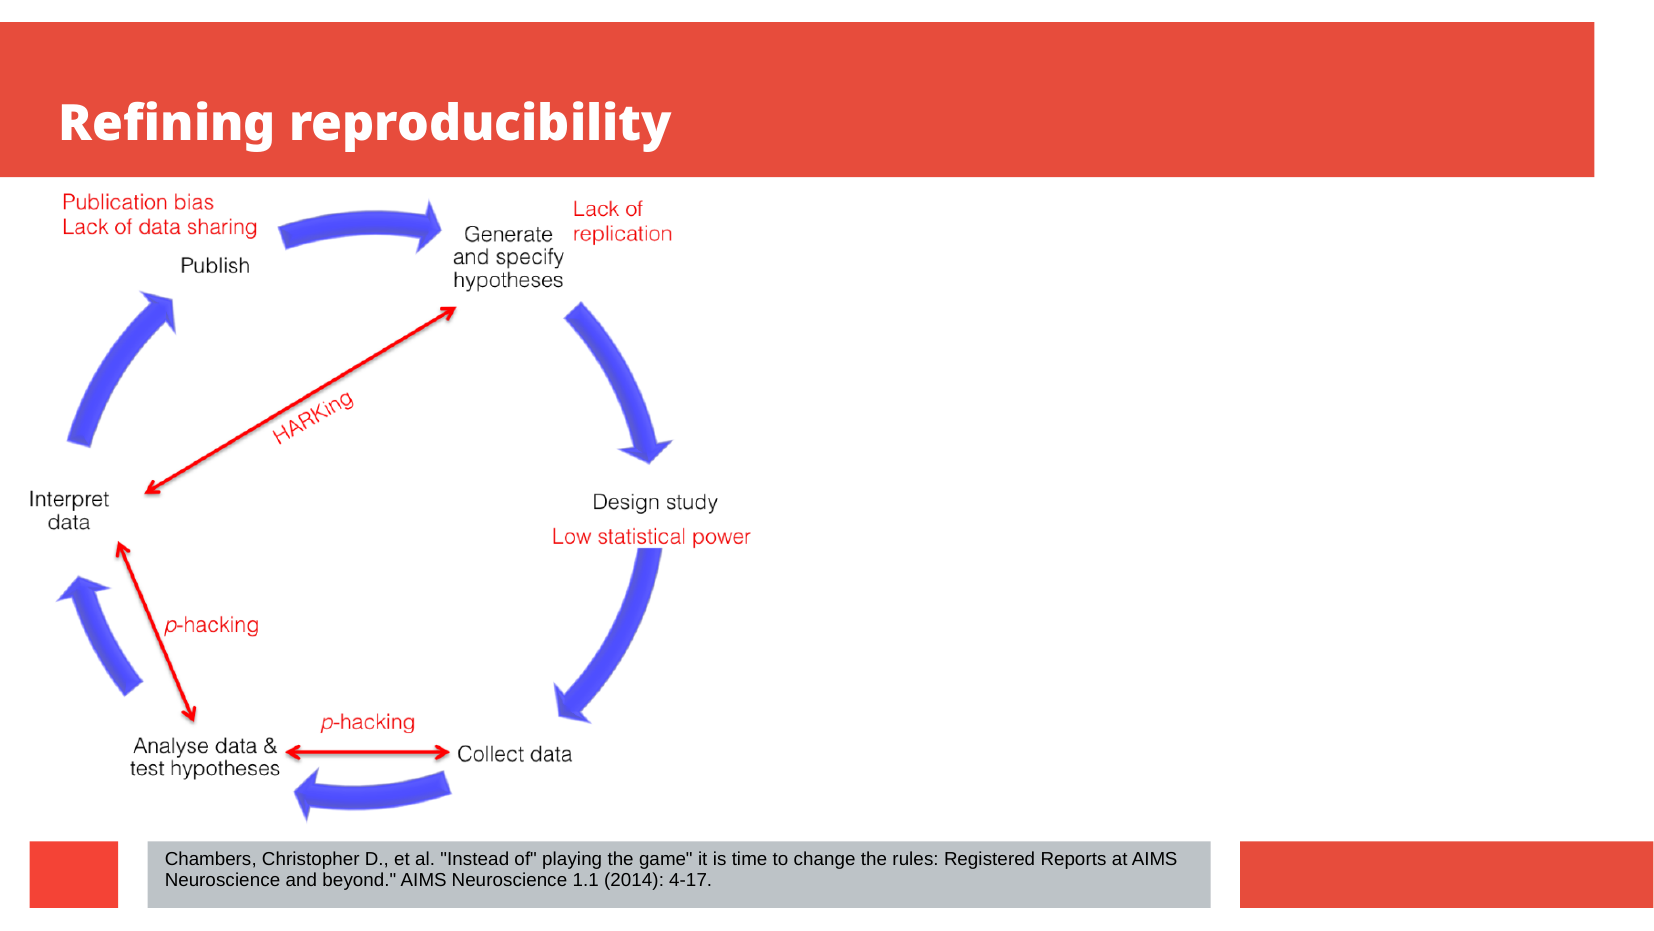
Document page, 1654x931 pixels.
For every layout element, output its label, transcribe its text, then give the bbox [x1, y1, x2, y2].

title Refining reproducibility [59, 44, 1595, 156]
text_box Chambers, Christopher D., et al. "Instead of" playing the game" it is time to change the rules: Registered Reports at AIMS Neuroscience and beyond." AIMS Neuroscience 1.1 (2014): 4-17. [150, 841, 1216, 916]
picture [30, 193, 751, 826]
